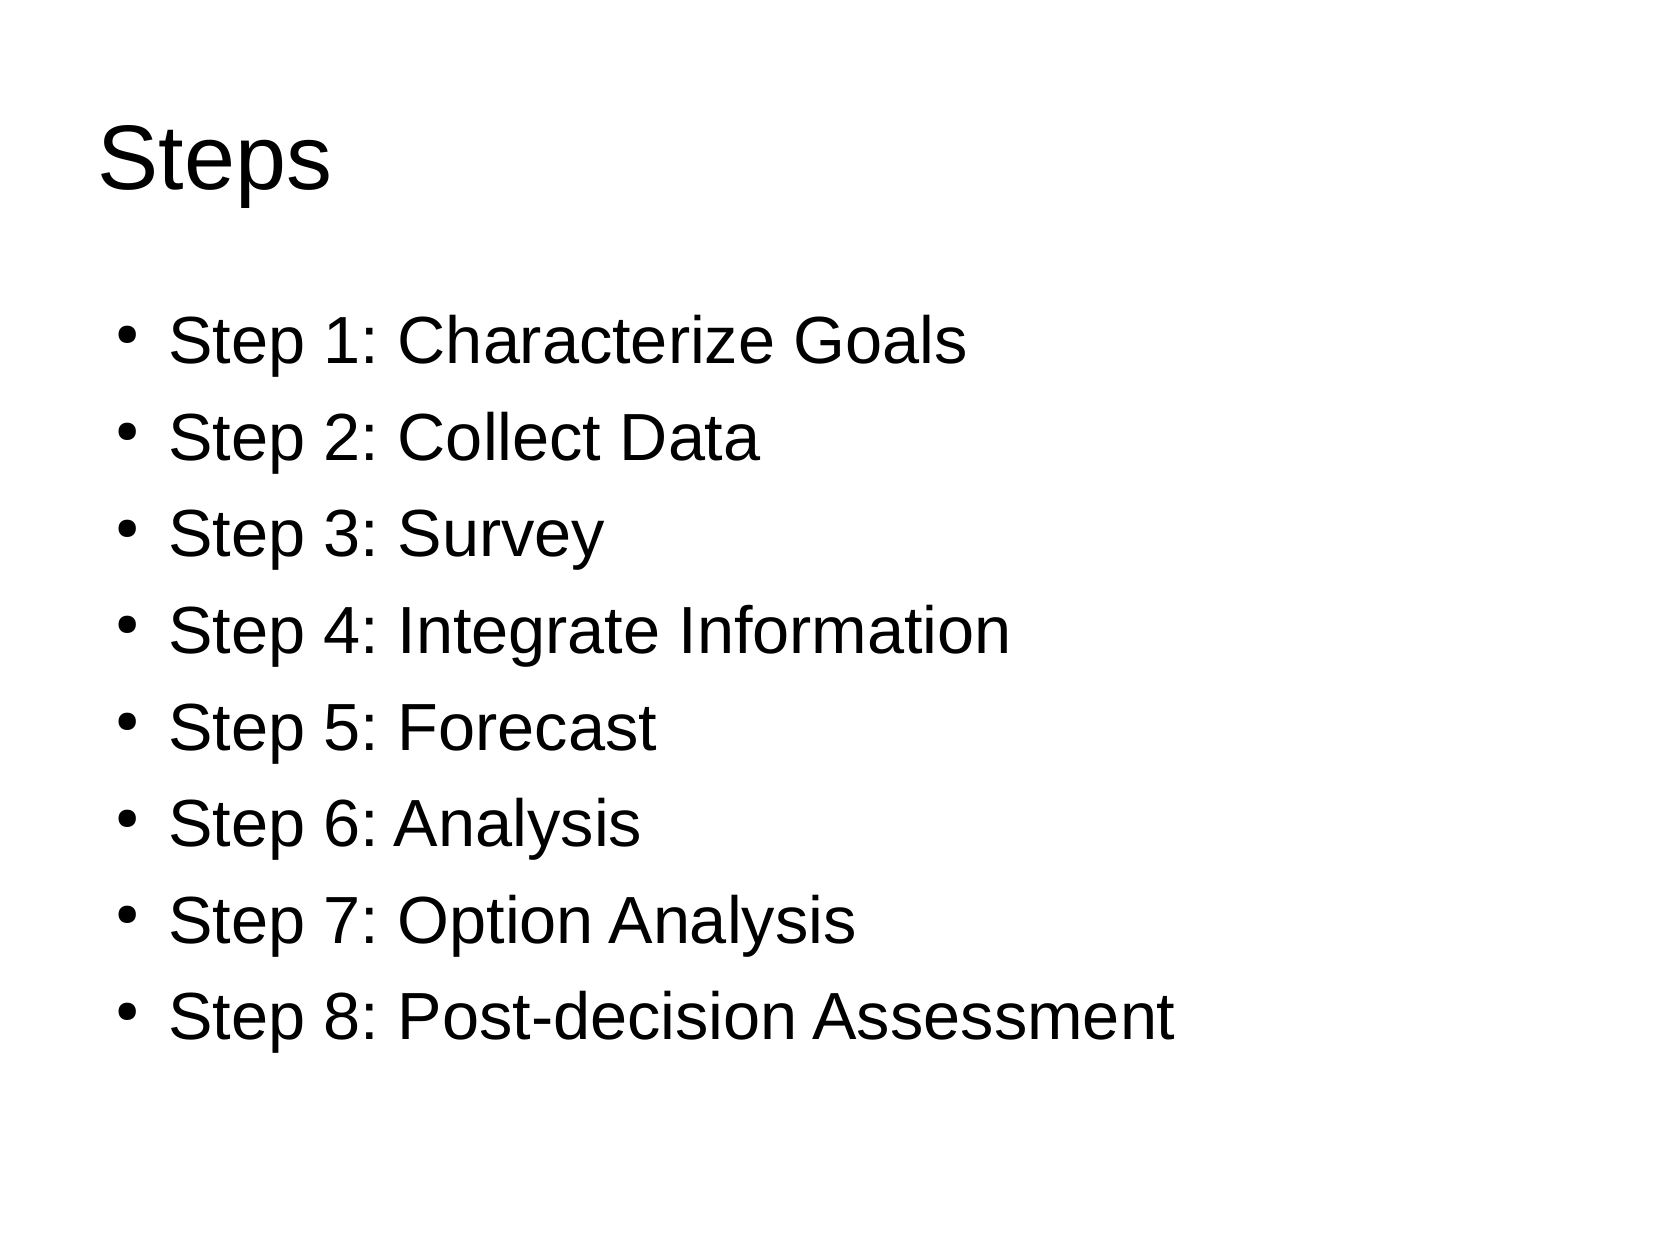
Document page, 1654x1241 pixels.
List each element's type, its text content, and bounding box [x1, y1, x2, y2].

title Steps [82, 49, 1571, 257]
list Step 1: Characterize Goals Step 2: Collect Data Step 3: Survey Step 4: Integrate Information Step 5: Forecast Step 6: Analysis Step 7: Option Analysis Step 8: Post-decision Assessment [82, 289, 1571, 1108]
